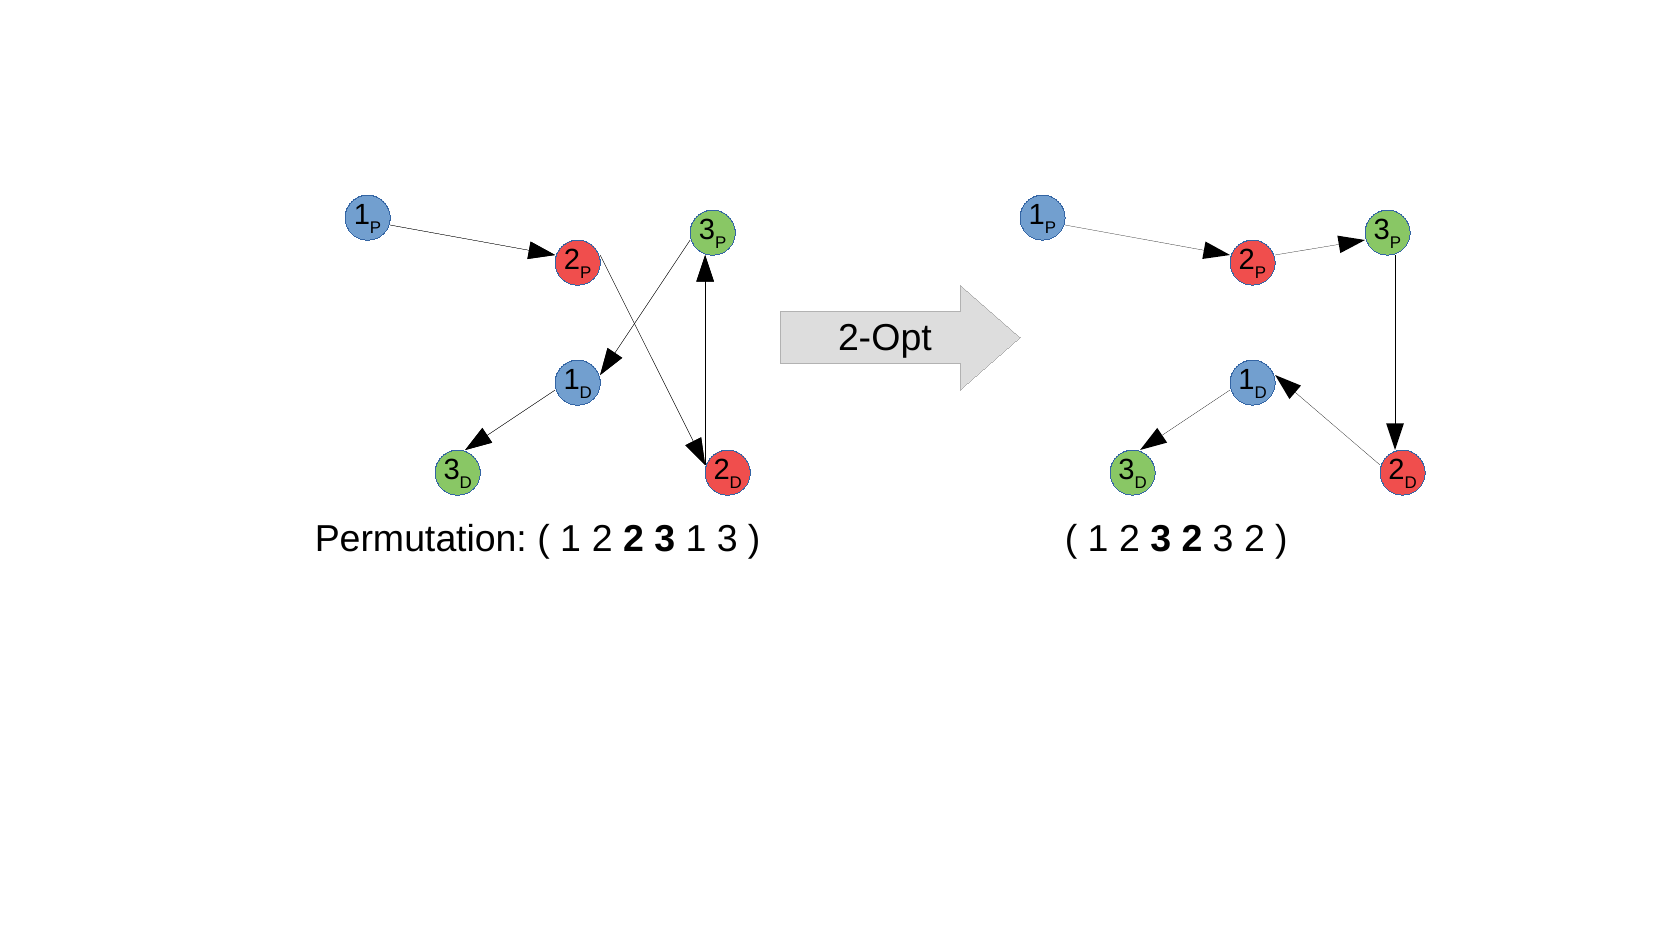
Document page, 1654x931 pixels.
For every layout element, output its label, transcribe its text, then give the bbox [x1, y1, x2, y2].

text_box 1P [345, 195, 391, 241]
text_box 2P [555, 240, 601, 286]
text_box 3P [1365, 210, 1411, 256]
text_box 2P [1230, 240, 1276, 286]
text_box 2-Opt [780, 285, 1021, 391]
text_box 3P [690, 210, 736, 256]
text_box 2D [1380, 450, 1426, 496]
text_box 3D [435, 450, 481, 496]
text_box 1P [1020, 195, 1066, 241]
text_box 2D [705, 450, 751, 496]
text_box 1D [555, 360, 601, 406]
text_box Permutation: ( 1 2 2 3 1 3 ) ( 1 2 3 2 3 2 ) [300, 510, 1411, 609]
text_box 1D [1230, 360, 1276, 406]
text_box 3D [1110, 450, 1156, 496]
